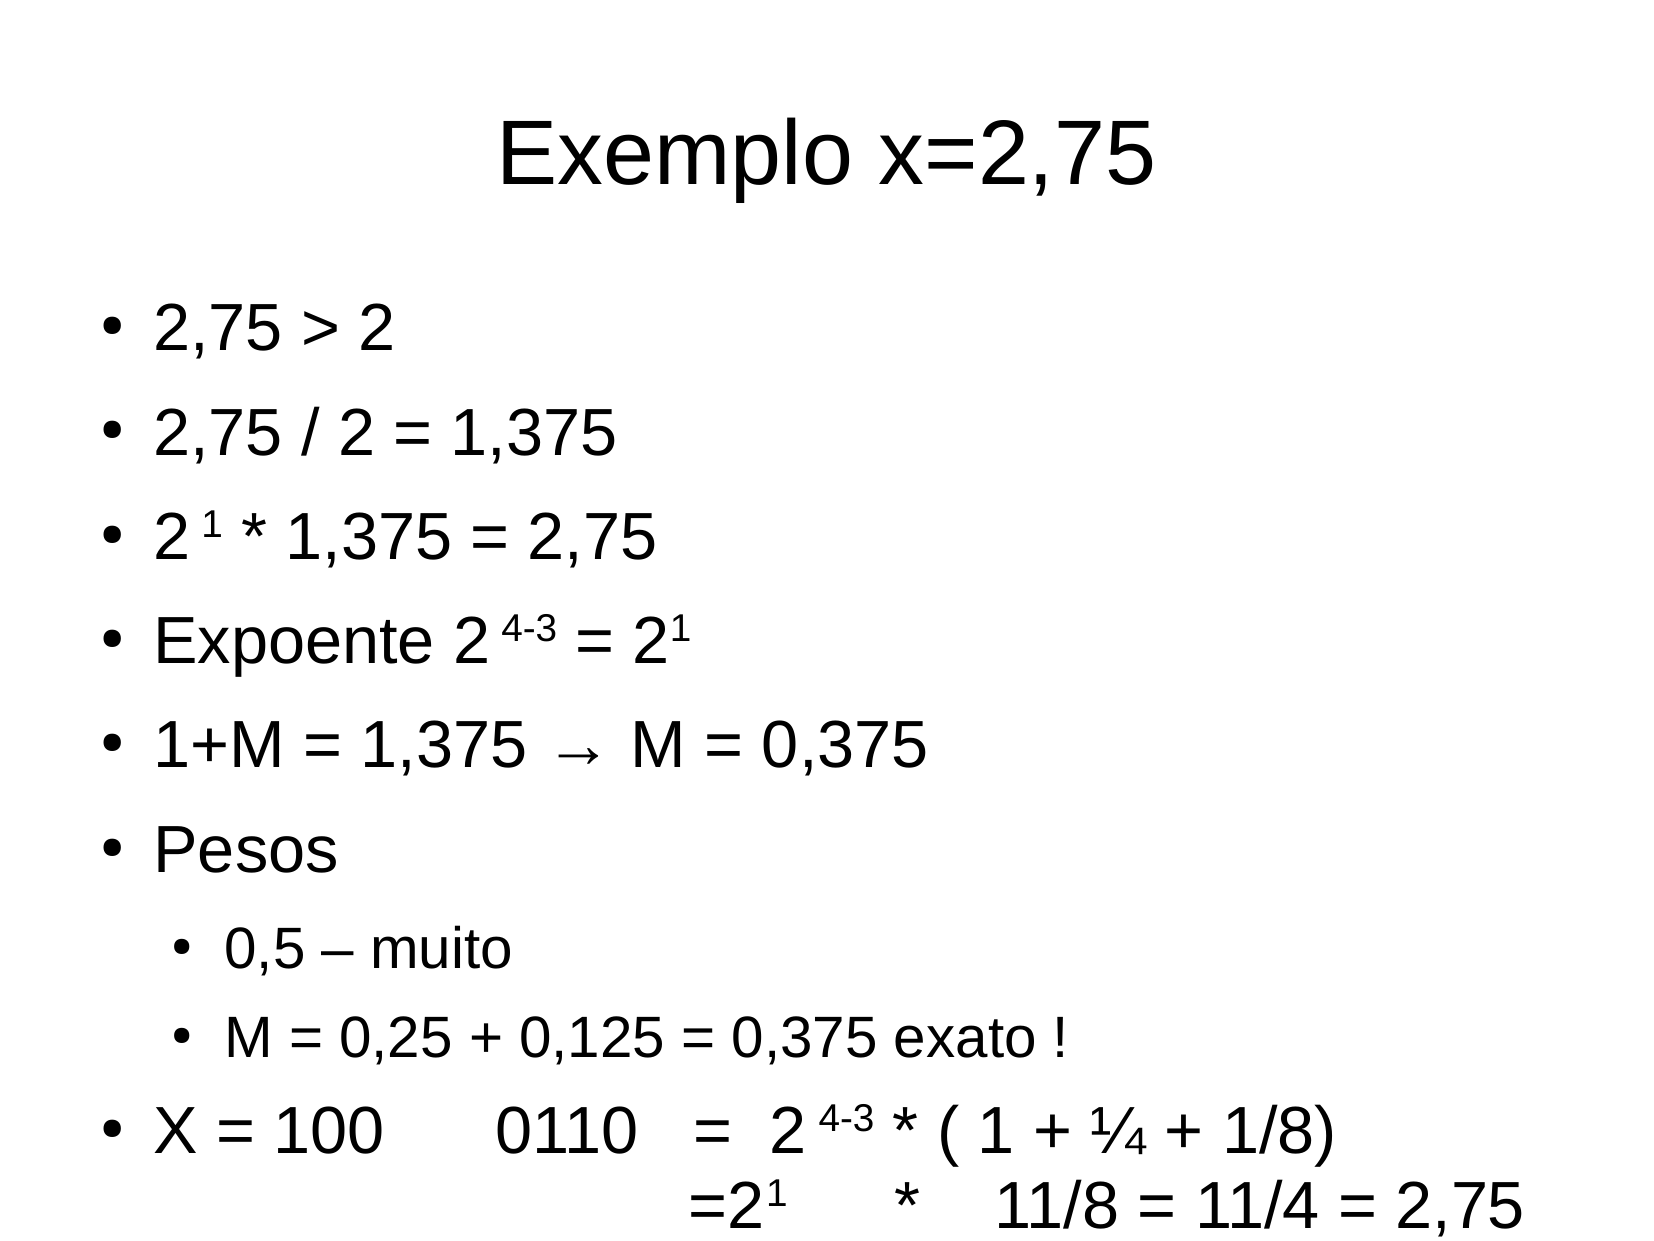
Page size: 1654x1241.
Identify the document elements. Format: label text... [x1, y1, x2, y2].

title Exemplo x=2,75 [82, 56, 1571, 250]
list 2,75 > 2 2,75 / 2 = 1,375 2 1 * 1,375 = 2,75 Expoente 2 4-3 = 21 1+M = 1,375 → M = 0,375 Pesos 0,5 – muito M = 0,25 + 0,125 = 0,375 exato ! X = 100 0110 = 2 4-3 * ( 1 + ¼ + 1/8) =21 * 11/8 = 11/4 = 2,75 [82, 290, 1571, 1241]
